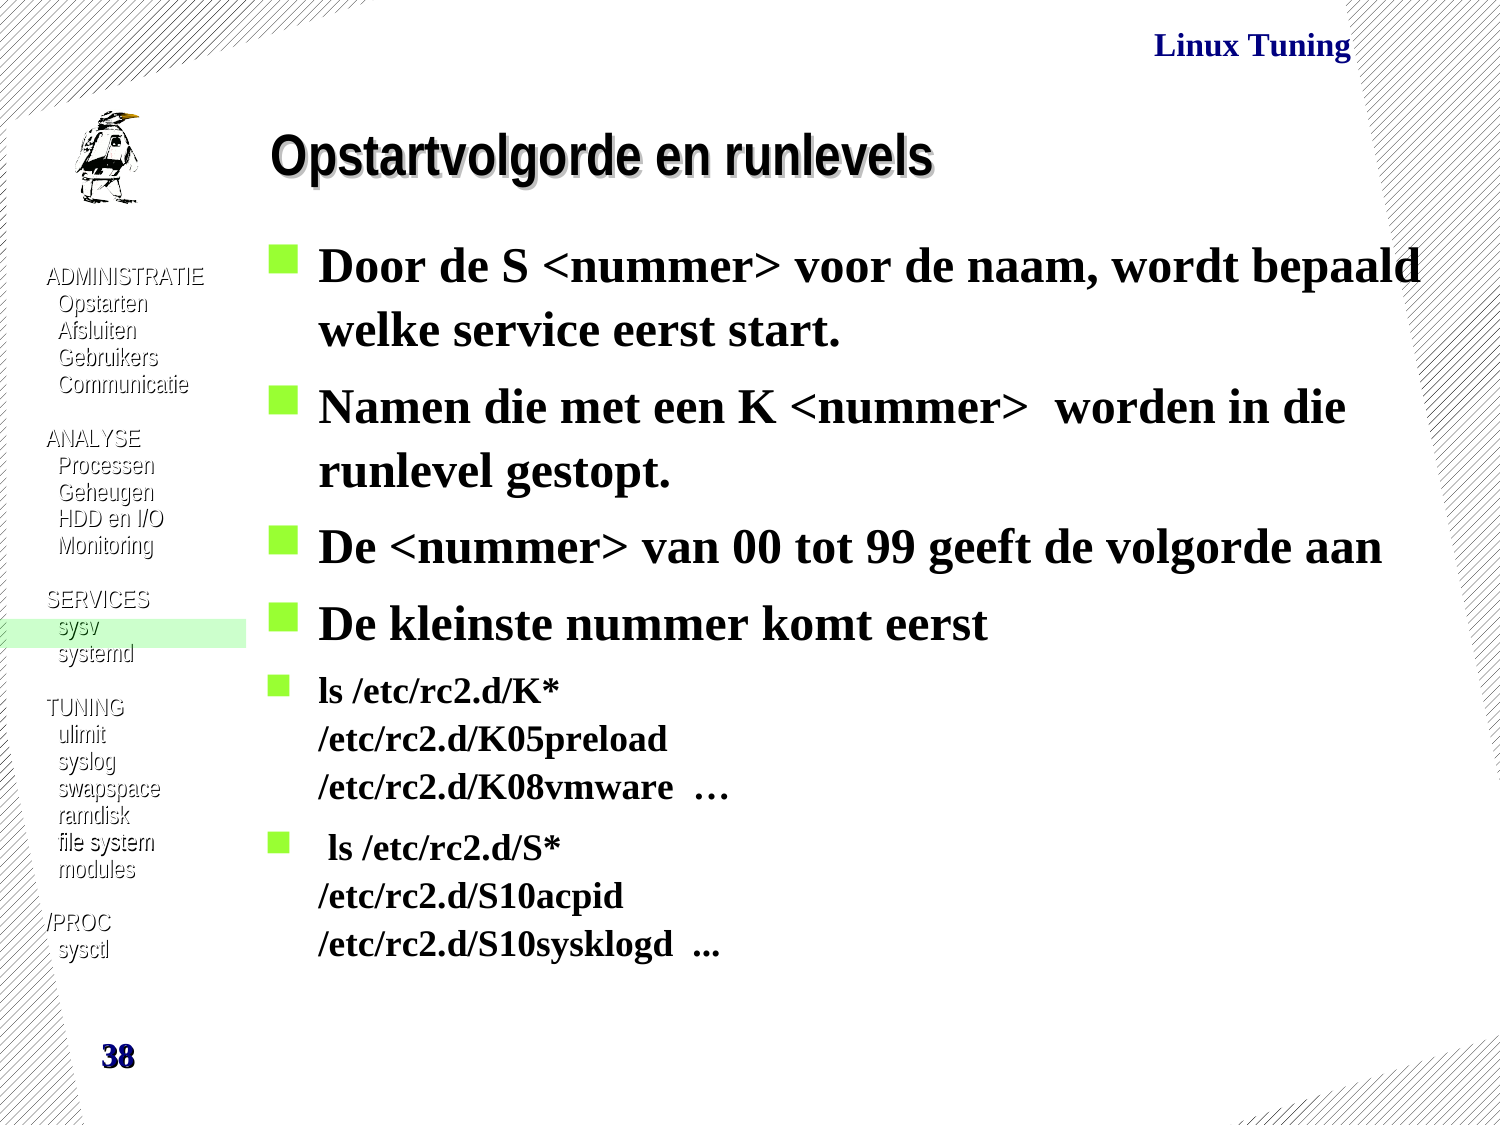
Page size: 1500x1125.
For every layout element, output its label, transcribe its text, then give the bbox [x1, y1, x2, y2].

text_box [0, 618, 247, 648]
list Door de S <nummer> voor de naam, wordt bepaald welke service eerst start. Namen die met een K <nummer> worden in die runlevel gestopt. De <nummer> van 00 tot 99 geeft de volgorde aan De kleinste nummer komt eerst ls /etc/rc2.d/K* /etc/rc2.d/K05preload /etc/rc2.d/K08vmware … ls /etc/rc2.d/S* /etc/rc2.d/S10acpid /etc/rc2.d/S10sysklogd ... [264, 229, 1486, 965]
picture [57, 105, 143, 206]
title Opstartvolgorde en runlevels [270, 41, 1500, 250]
